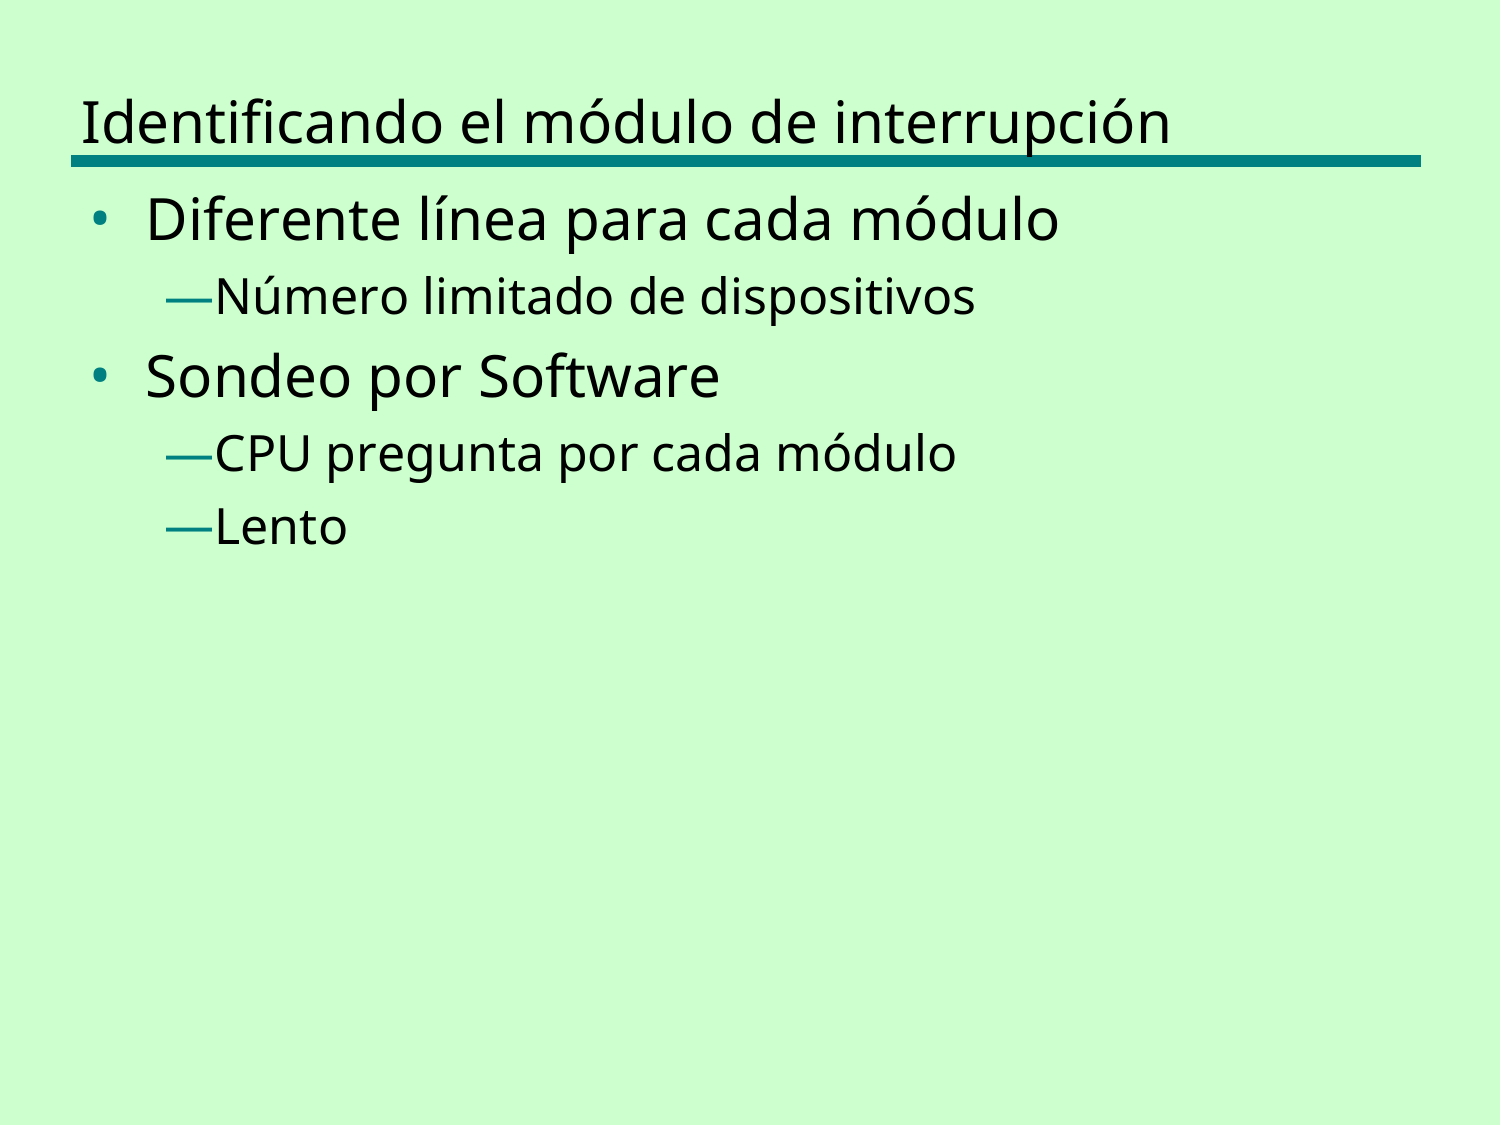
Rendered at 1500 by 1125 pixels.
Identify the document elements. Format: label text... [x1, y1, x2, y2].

list Diferente línea para cada módulo Número limitado de dispositivos Sondeo por Software CPU pregunta por cada módulo Lento [74, 174, 1417, 1101]
title Identificando el módulo de interrupción [66, 24, 1413, 163]
